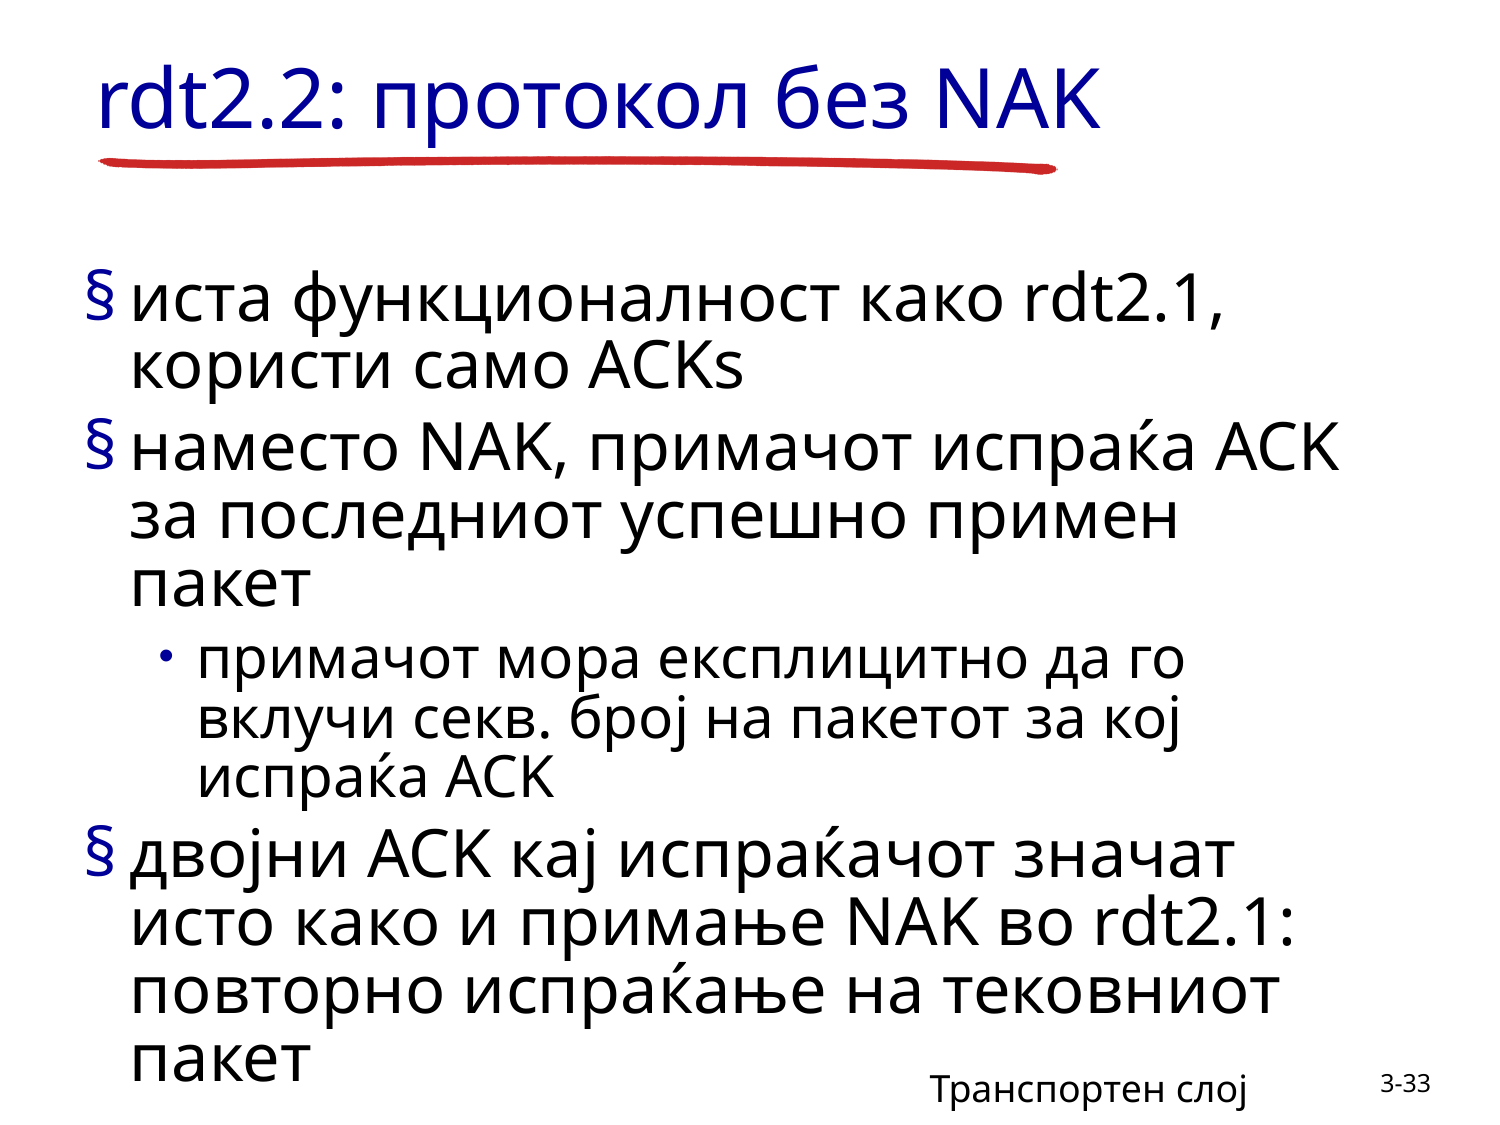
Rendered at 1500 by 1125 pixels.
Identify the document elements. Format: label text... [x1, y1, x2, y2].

slide_number 3-<number> [1365, 1060, 1477, 1106]
footer Транспортен слој [914, 1057, 1390, 1105]
list иста функционалност како rdt2.1, користи само ACKs наместо NAK, примачот испраќа ACK за последниот успешно примен пакет примачот мора експлицитно да го вклучи секв. број на пакетот за кој испраќа ACK двојни ACK кај испраќачот значат исто како и примање NAK во rdt2.1: повторно испраќање на тековниот пакет [68, 259, 1392, 711]
title rdt2.2: протокол без NAK [80, 37, 1356, 200]
